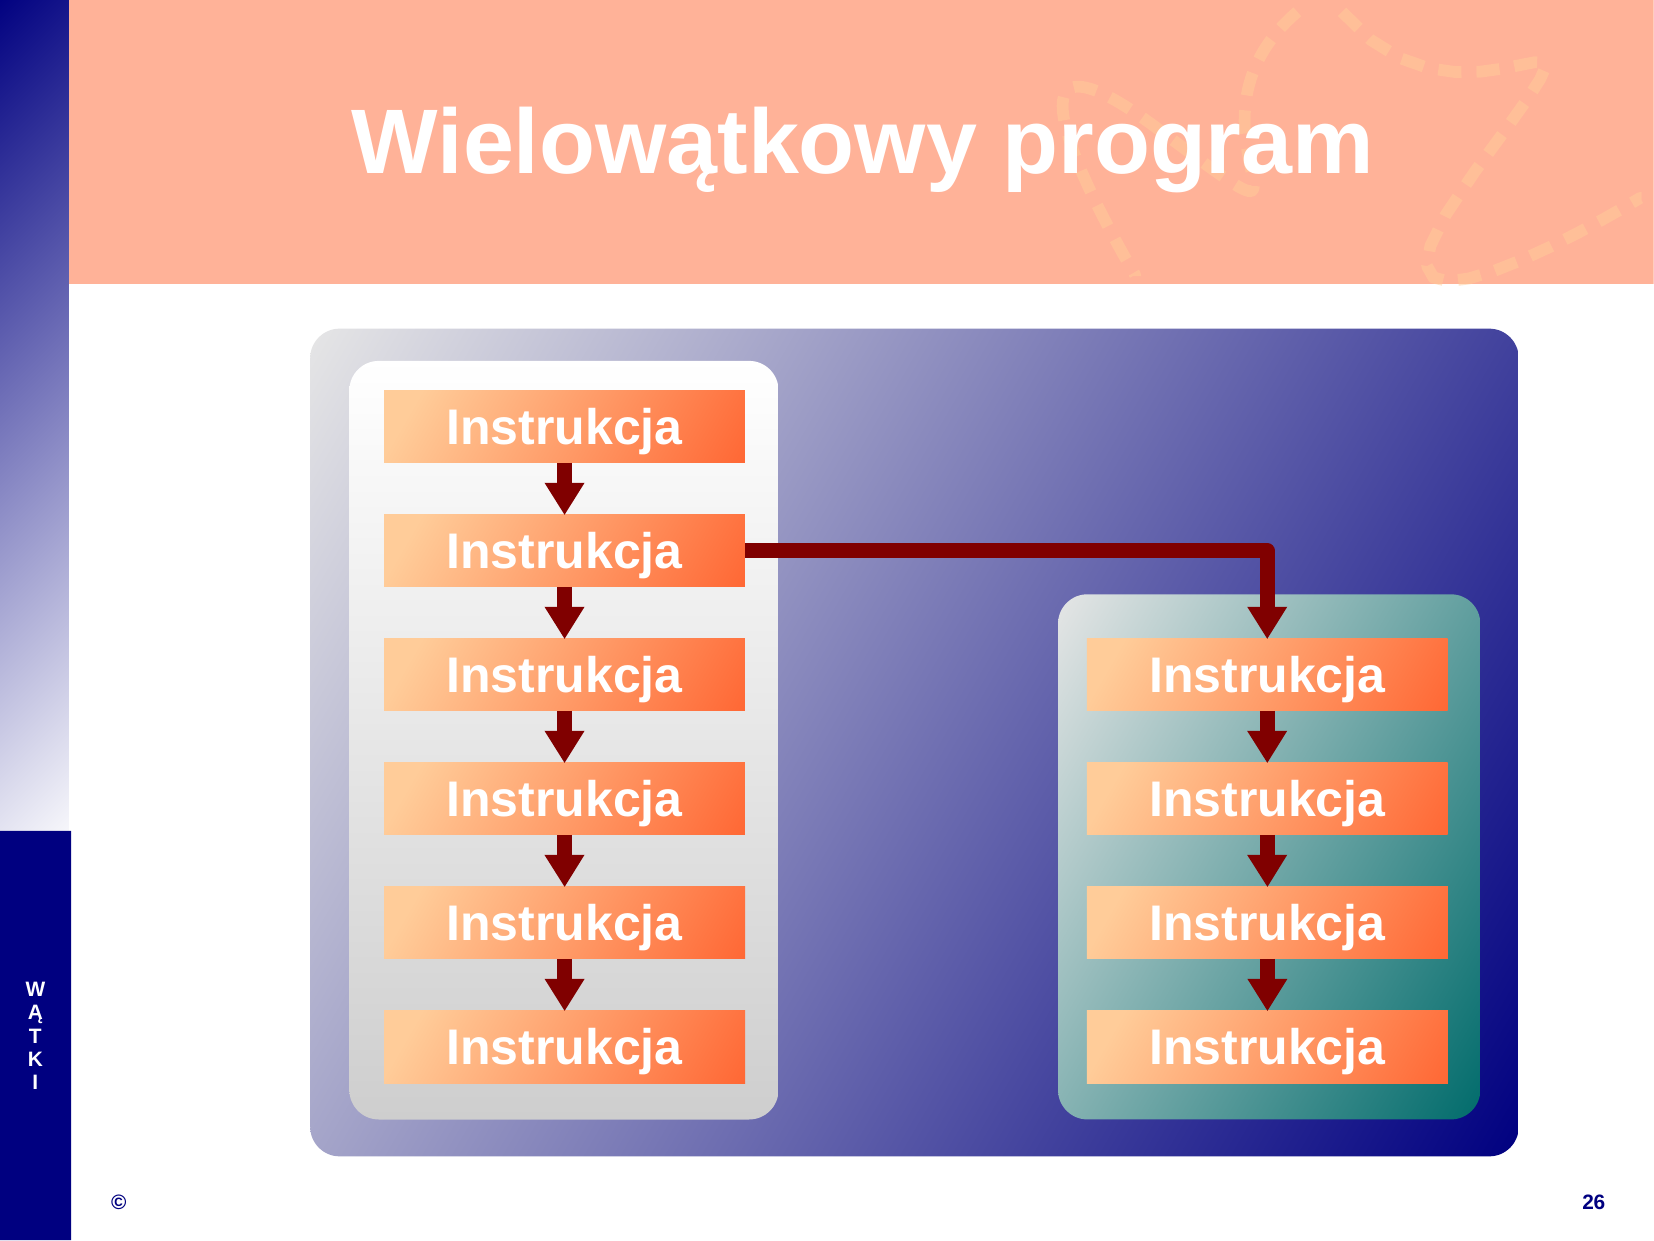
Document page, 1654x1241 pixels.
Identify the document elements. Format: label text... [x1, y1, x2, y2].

text_box Instrukcja [384, 1010, 746, 1084]
text_box [310, 328, 1519, 1157]
text_box Instrukcja [1086, 1010, 1448, 1084]
text_box Instrukcja [384, 886, 746, 959]
text_box W Ą T K I [0, 830, 71, 1241]
text_box Instrukcja [384, 390, 745, 463]
text_box Instrukcja [1086, 886, 1448, 959]
text_box Instrukcja [1086, 762, 1448, 835]
title Wielowątkowy program [72, 37, 1654, 246]
text_box Instrukcja [384, 514, 745, 587]
text_box Instrukcja [384, 638, 745, 711]
text_box Instrukcja [1086, 638, 1448, 711]
text_box Instrukcja [384, 762, 745, 835]
